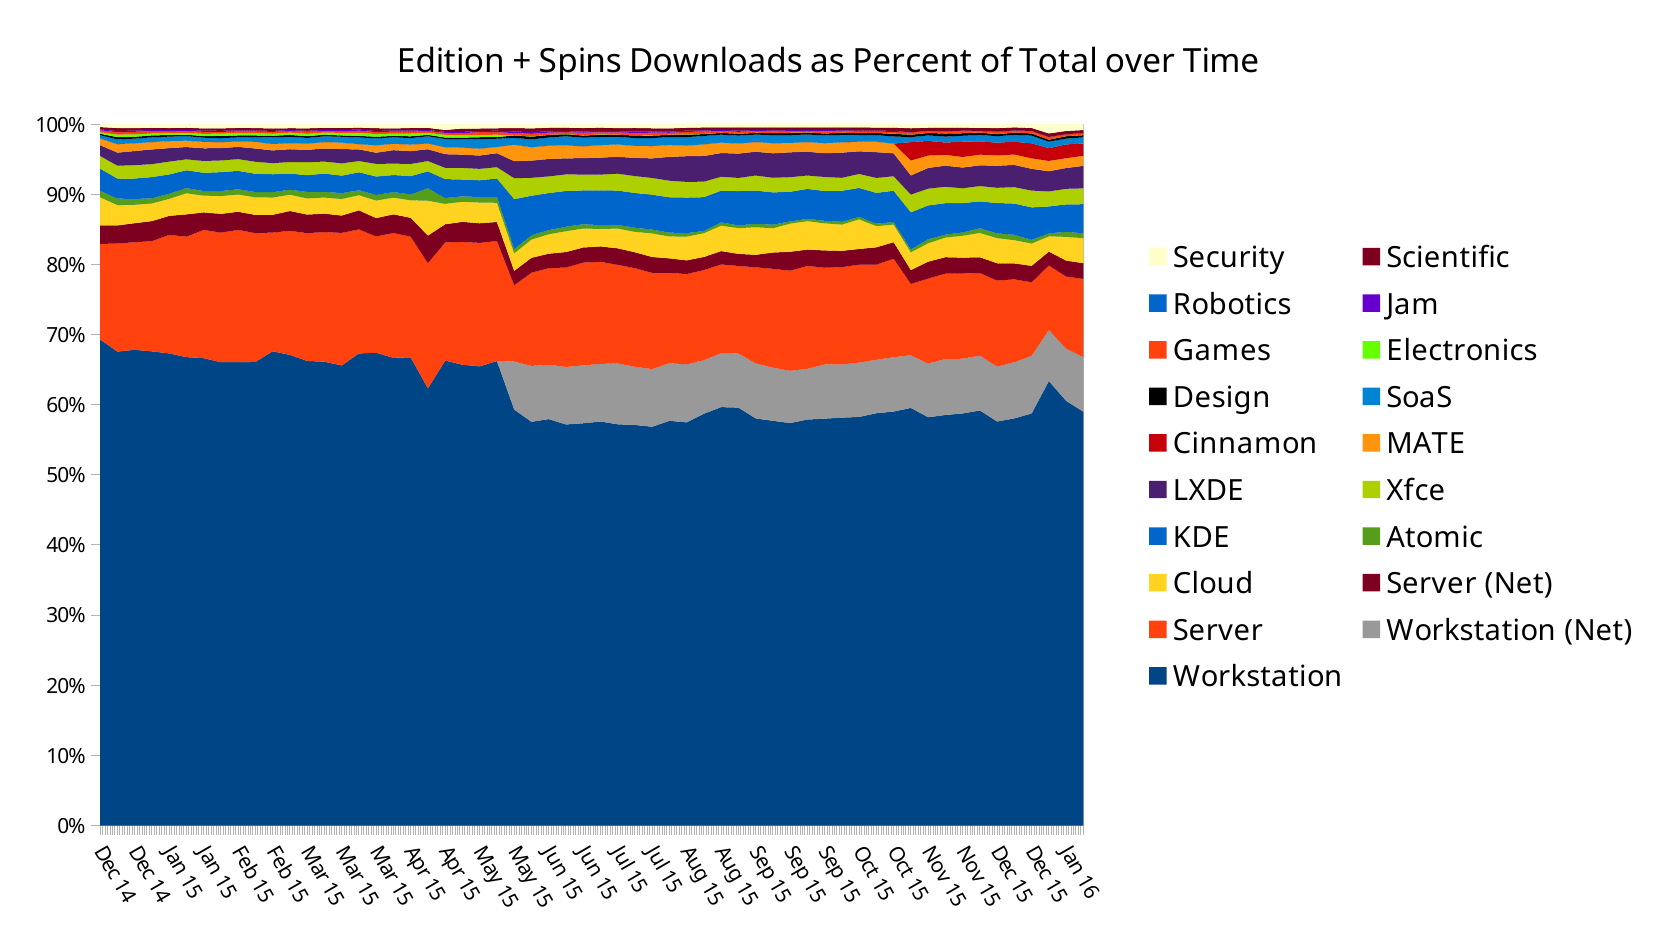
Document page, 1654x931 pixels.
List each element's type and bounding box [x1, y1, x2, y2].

chart [2, 1, 1654, 931]
